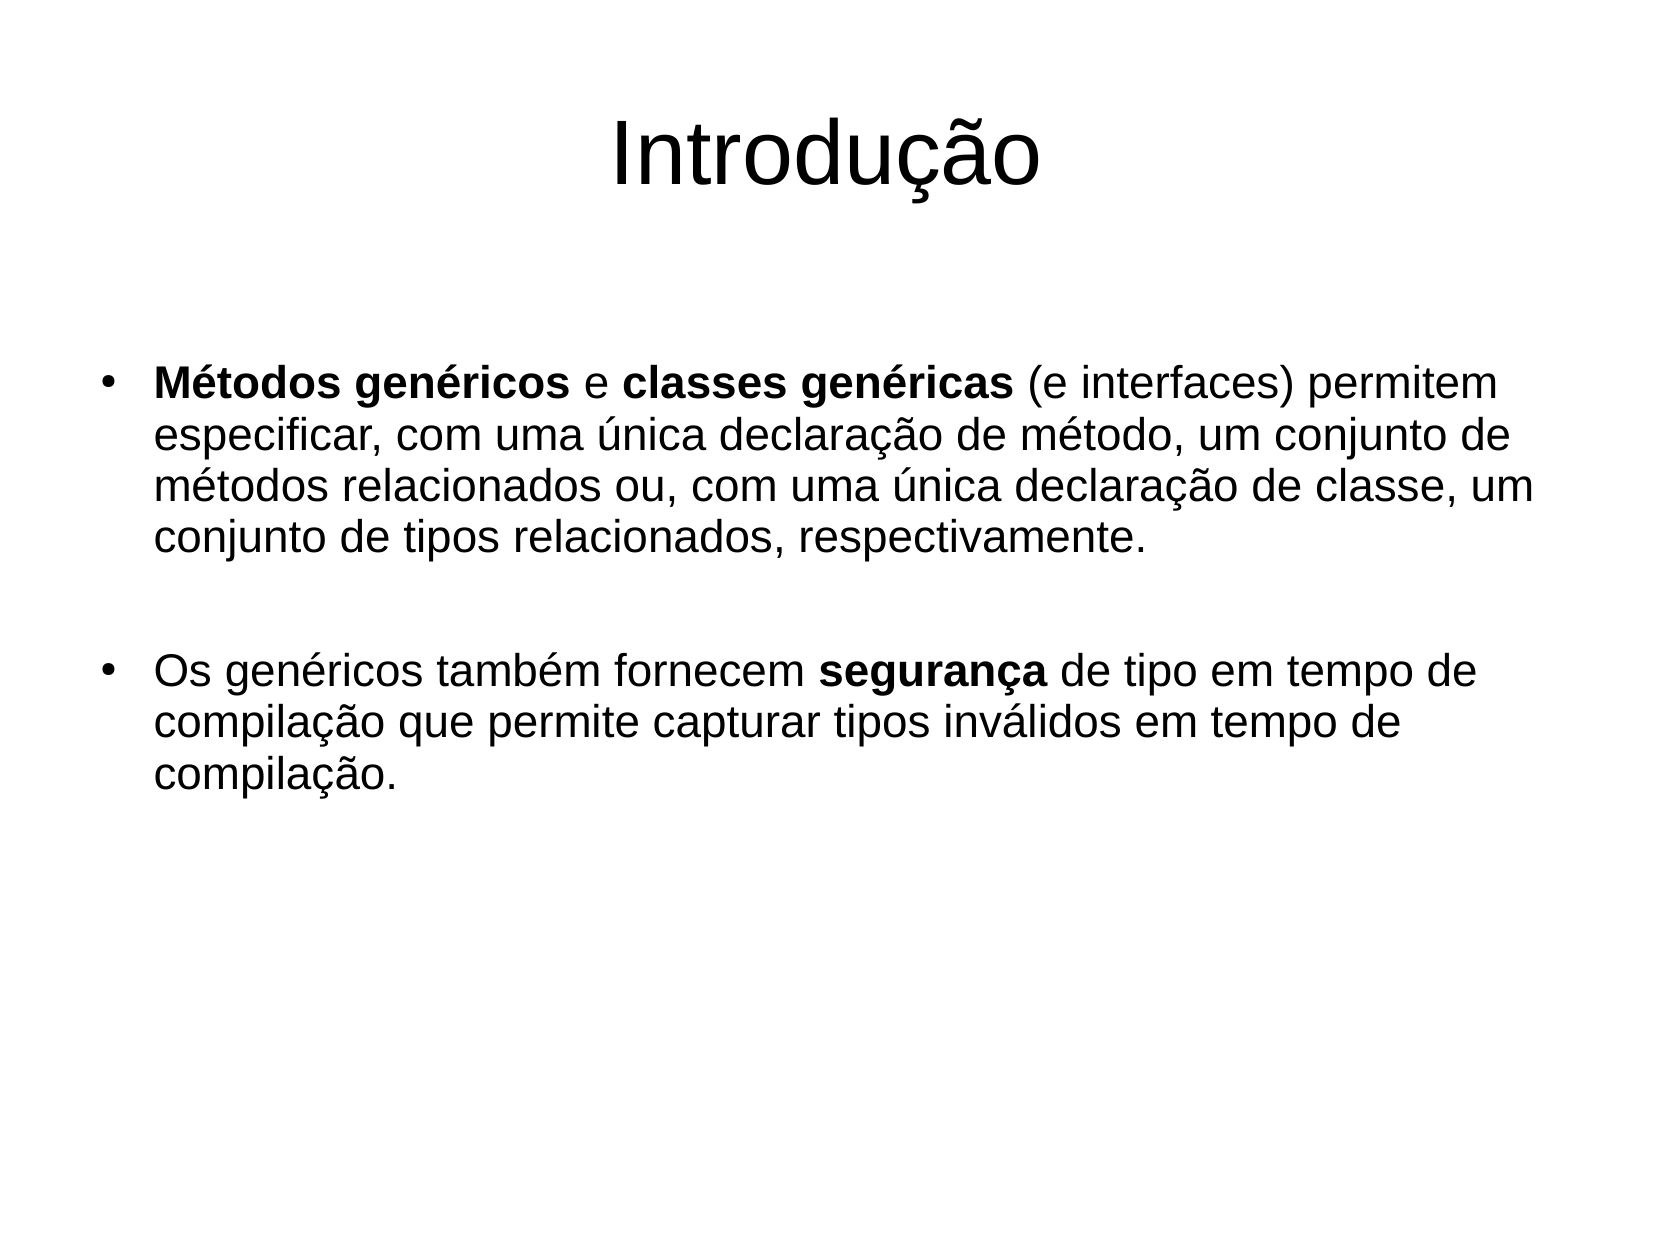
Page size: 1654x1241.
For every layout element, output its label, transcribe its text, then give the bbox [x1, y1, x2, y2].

title Introdução [82, 49, 1571, 257]
list Métodos genéricos e classes genéricas (e interfaces) permitem especificar, com uma única declaração de método, um conjunto de métodos relacionados ou, com uma única declaração de classe, um conjunto de tipos relacionados, respectivamente. Os genéricos também fornecem segurança de tipo em tempo de compilação que permite capturar tipos inválidos em tempo de compilação. [82, 290, 1571, 1109]
